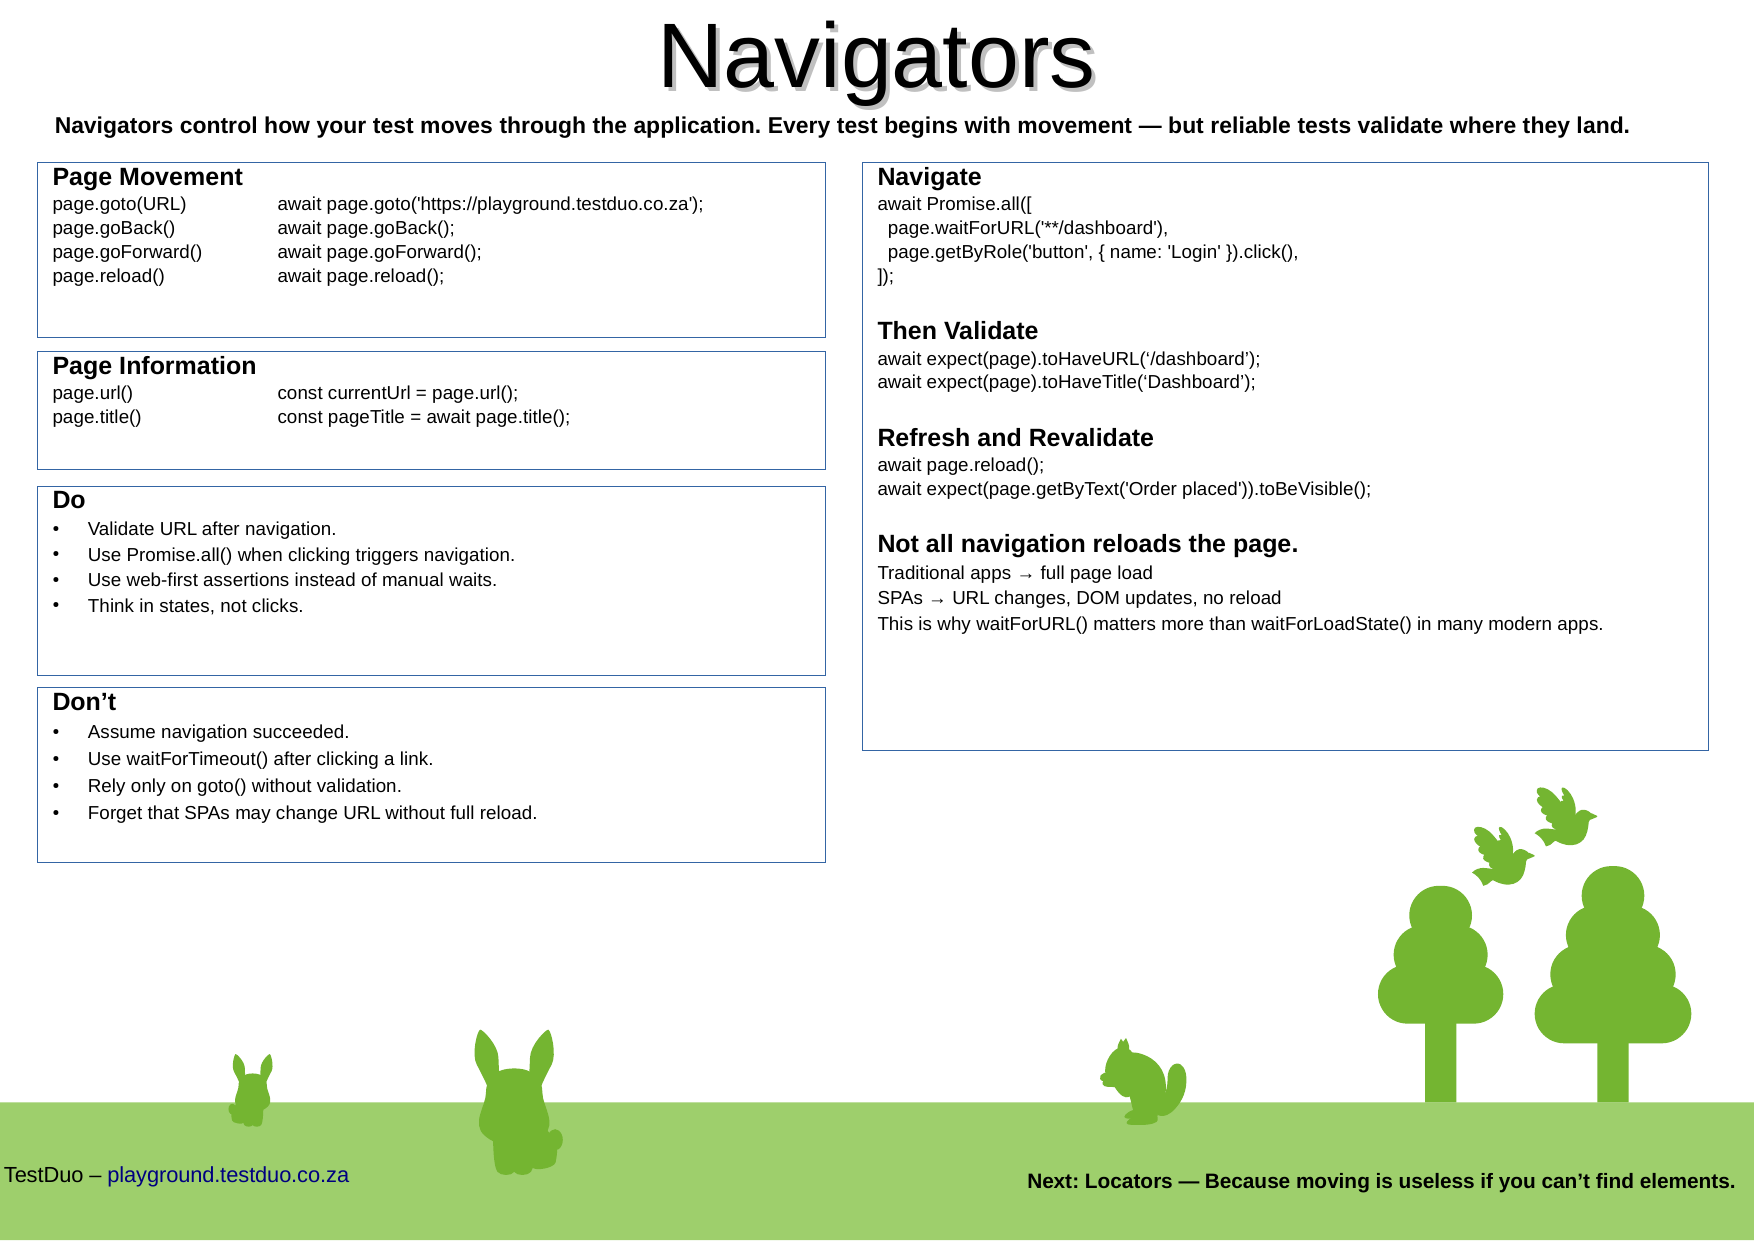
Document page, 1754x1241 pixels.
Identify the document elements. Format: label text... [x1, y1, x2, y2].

title TestDuo – playground.testduo.co.za [3, 1150, 826, 1201]
text_box Do Validate URL after navigation. Use Promise.all() when clicking triggers navigation. Use web-first assertions instead of manual waits. Think in states, not clicks. [37, 486, 826, 676]
text_box Navigators control how your test moves through the application. Every test begins with movement — but reliable tests validate where they land. [39, 112, 1711, 163]
text_box Navigate await Promise.all([ page.waitForURL('**/dashboard'), page.getByRole('button', { name: 'Login' }).click(), ]); Then Validate await expect(page).toHaveURL(‘/dashboard’); await expect(page).toHaveTitle(‘Dashboard’); Refresh and Revalidate await page.reload(); await expect(page.getByText('Order placed')).toBeVisible(); Not all navigation reloads the page. Traditional apps → full page load SPAs → URL changes, DOM updates, no reload This is why waitForURL() matters more than waitForLoadState() in many modern apps. [862, 162, 1709, 751]
text_box Next: Locators — Because moving is useless if you can’t find elements. [1012, 1161, 1754, 1201]
title Navigators [93, 0, 1660, 112]
text_box Don’t Assume navigation succeeded. Use waitForTimeout() after clicking a link. Rely only on goto() without validation. Forget that SPAs may change URL without full reload. [37, 687, 826, 863]
subtitle Page Movement page.goto(URL) await page.goto('https://playground.testduo.co.za'); page.goBack() await page.goBack(); page.goForward() await page.goForward(); page.reload() await page.reload(); [37, 162, 826, 338]
text_box Page Information page.url() const currentUrl = page.url(); page.title() const pageTitle = await page.title(); [37, 351, 826, 470]
